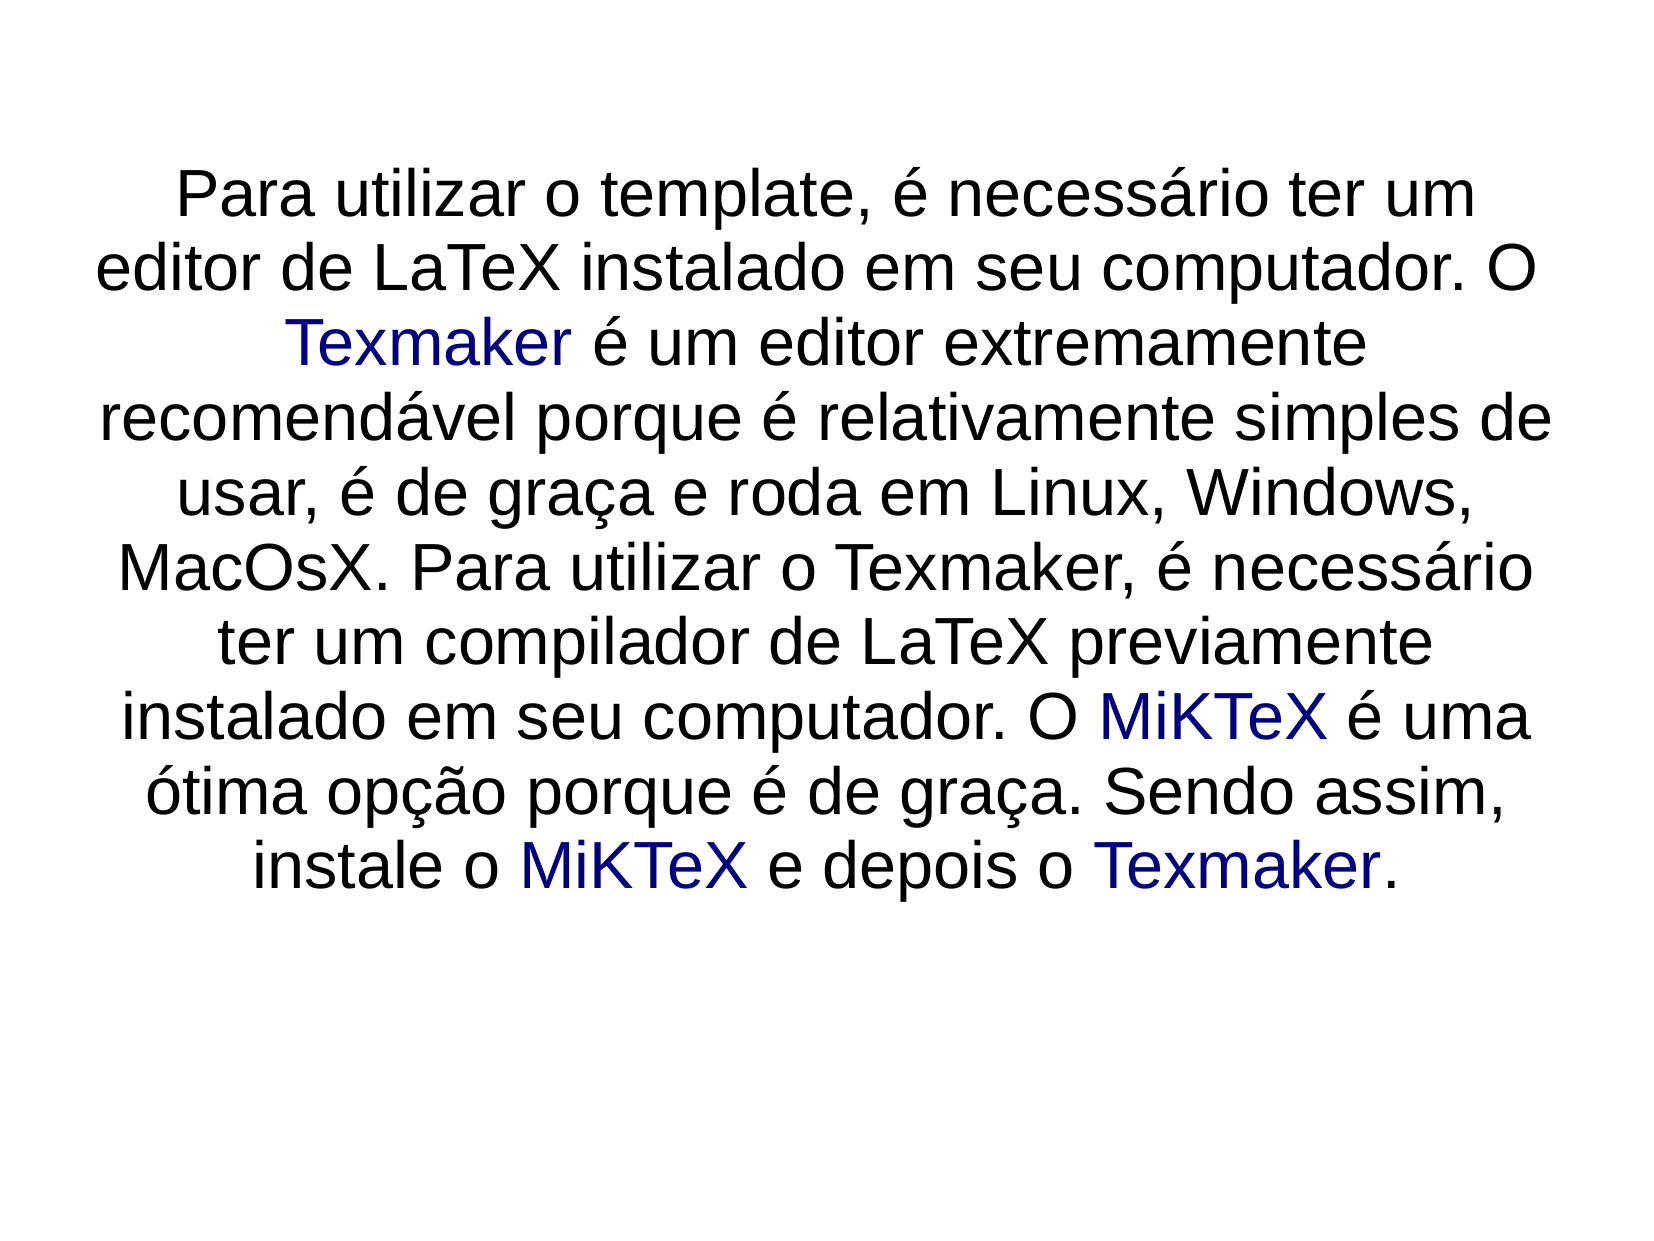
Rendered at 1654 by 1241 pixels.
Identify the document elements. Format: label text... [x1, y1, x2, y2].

subtitle Para utilizar o template, é necessário ter um editor de LaTeX instalado em seu computador. O Texmaker é um editor extremamente recomendável porque é relativamente simples de usar, é de graça e roda em Linux, Windows, MacOsX. Para utilizar o Texmaker, é necessário ter um compilador de LaTeX previamente instalado em seu computador. O MiKTeX é uma ótima opção porque é de graça. Sendo assim, instale o MiKTeX e depois o Texmaker. [82, 49, 1571, 1010]
